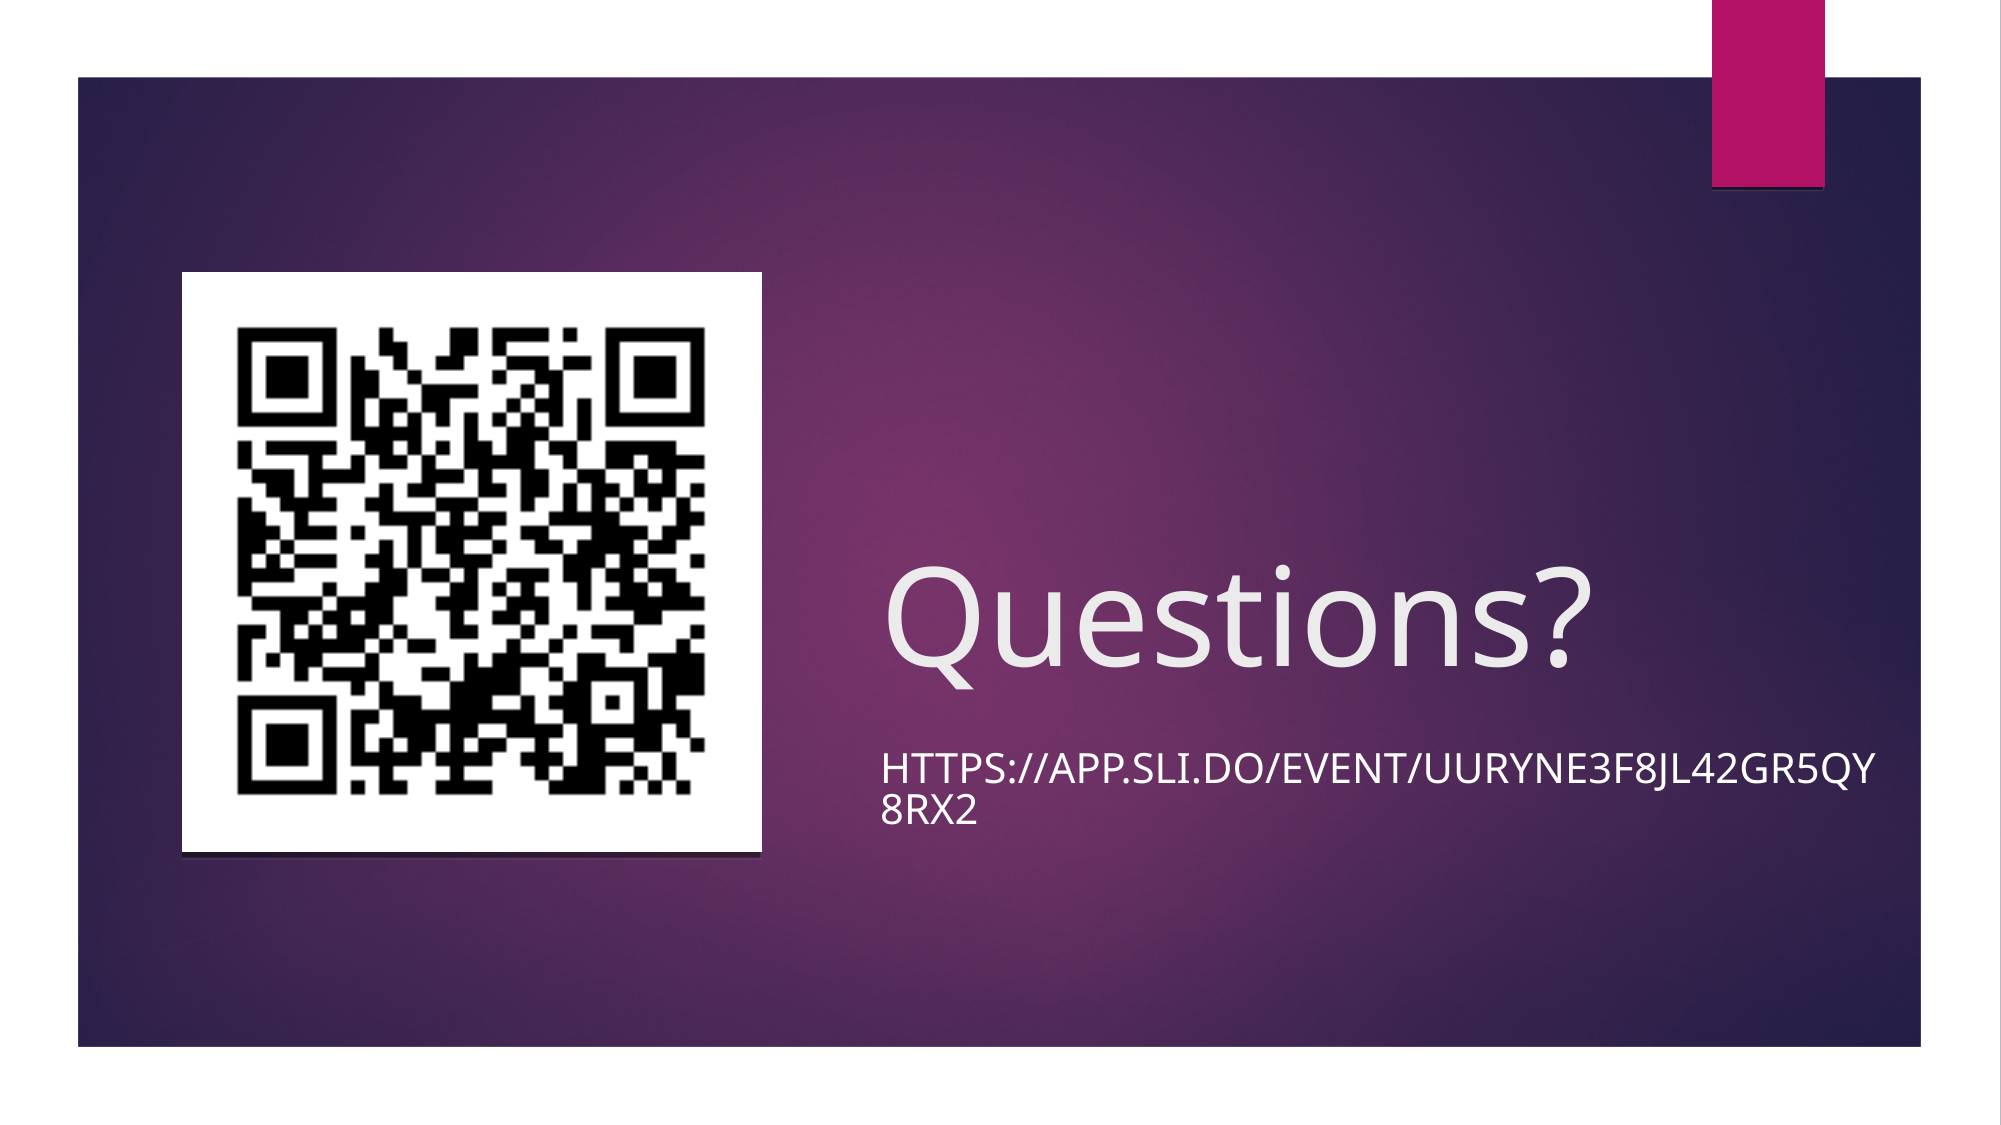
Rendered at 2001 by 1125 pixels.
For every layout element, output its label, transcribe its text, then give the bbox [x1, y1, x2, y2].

picture [182, 272, 762, 852]
list https://app.sli.do/event/uUryNE3F8jL42Gr5Qy8RX2 [865, 733, 1894, 942]
title Questions? [865, 187, 1894, 702]
text_box [0, 0, 2000, 1125]
